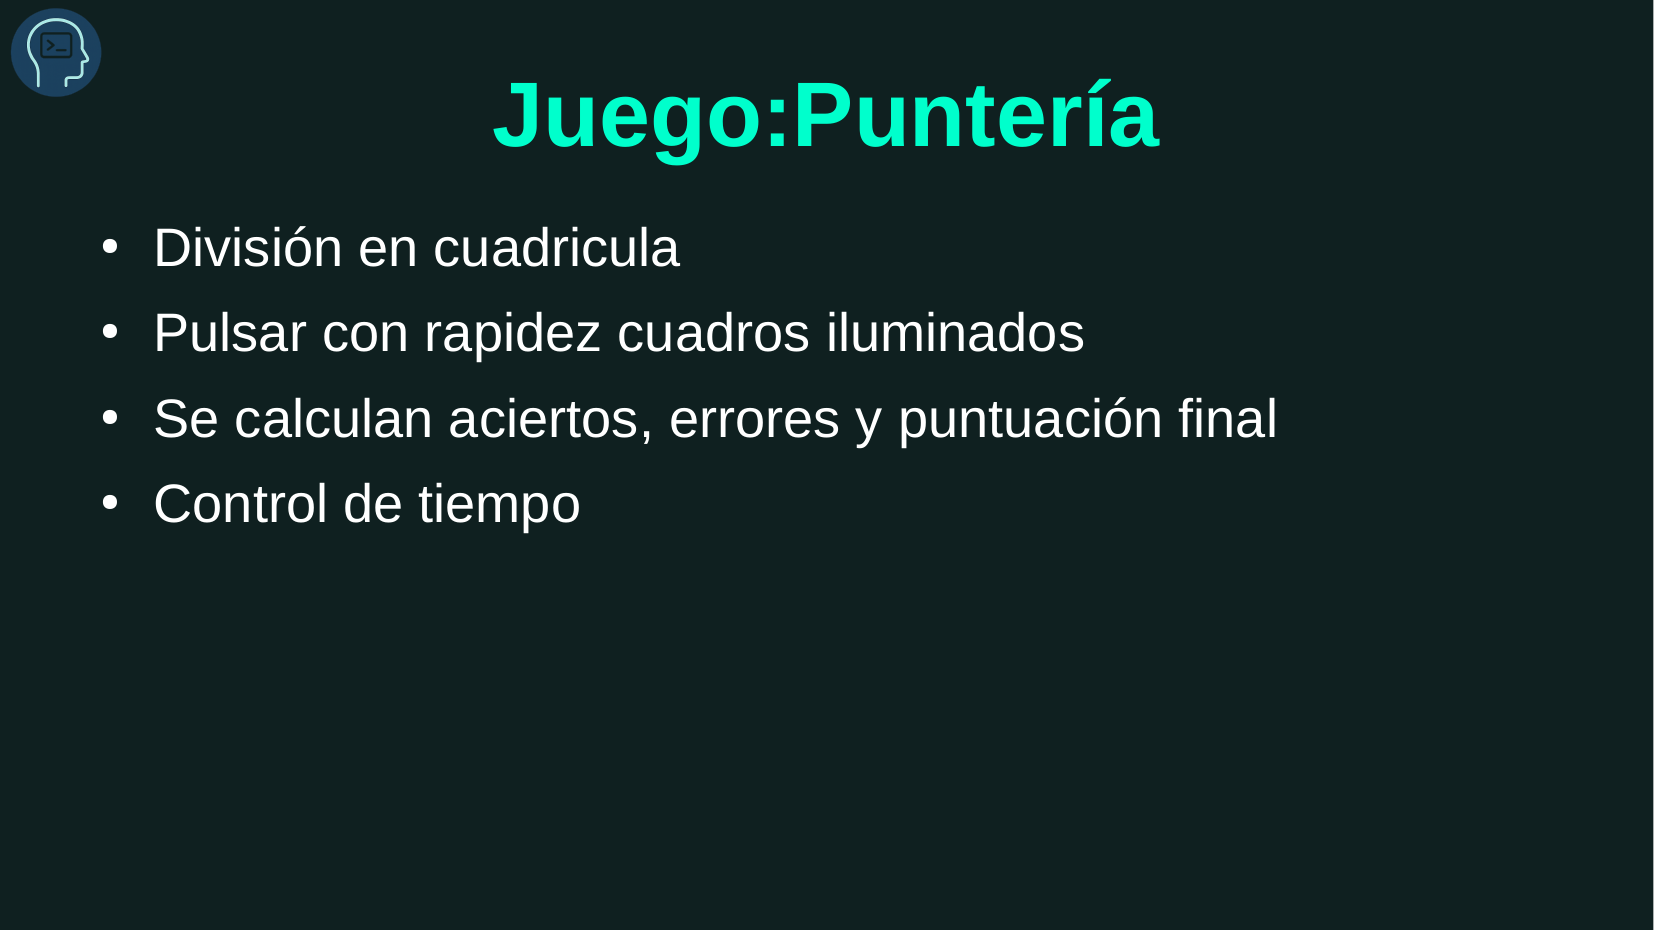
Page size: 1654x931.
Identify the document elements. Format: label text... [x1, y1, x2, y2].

title Juego:Puntería [82, 37, 1571, 193]
picture [0, 0, 130, 130]
list División en cuadricula Pulsar con rapidez cuadros iluminados Se calculan aciertos, errores y puntuación final Control de tiempo [82, 217, 1571, 758]
